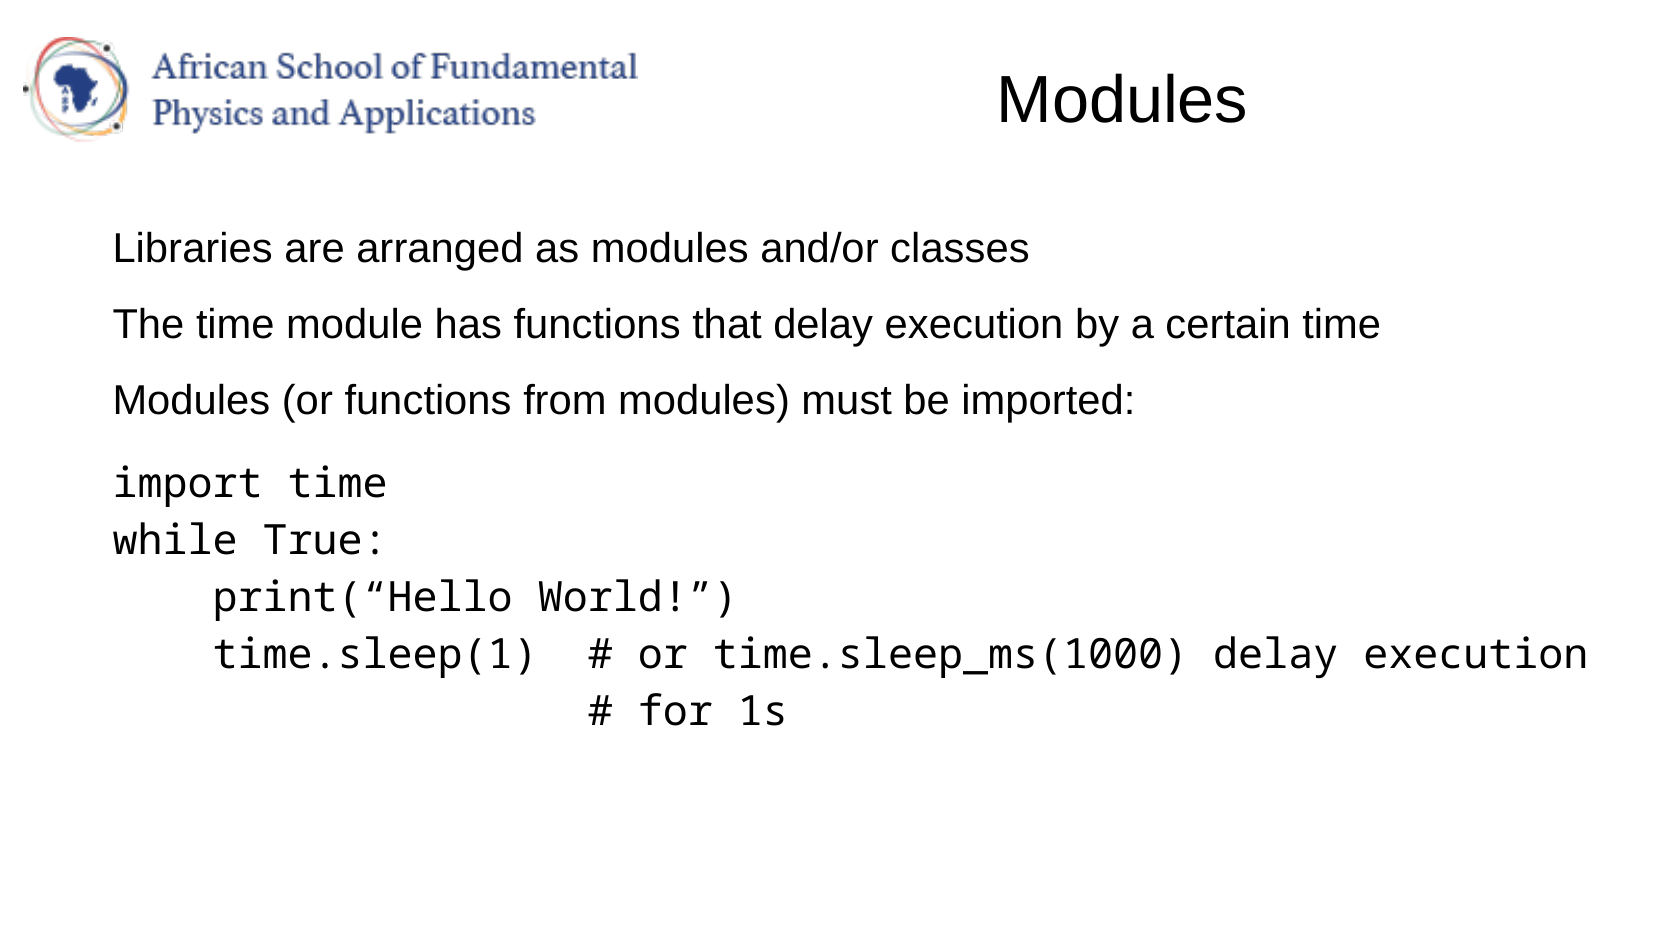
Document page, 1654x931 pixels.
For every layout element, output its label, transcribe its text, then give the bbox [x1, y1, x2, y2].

title Modules [635, 21, 1610, 177]
picture [23, 37, 635, 142]
list Libraries are arranged as modules and/or classes The time module has functions that delay execution by a certain time Modules (or functions from modules) must be imported: import time while True: print(“Hello World!”) time.sleep(1) # or time.sleep_ms(1000) delay execution # for 1s [112, 225, 1601, 765]
